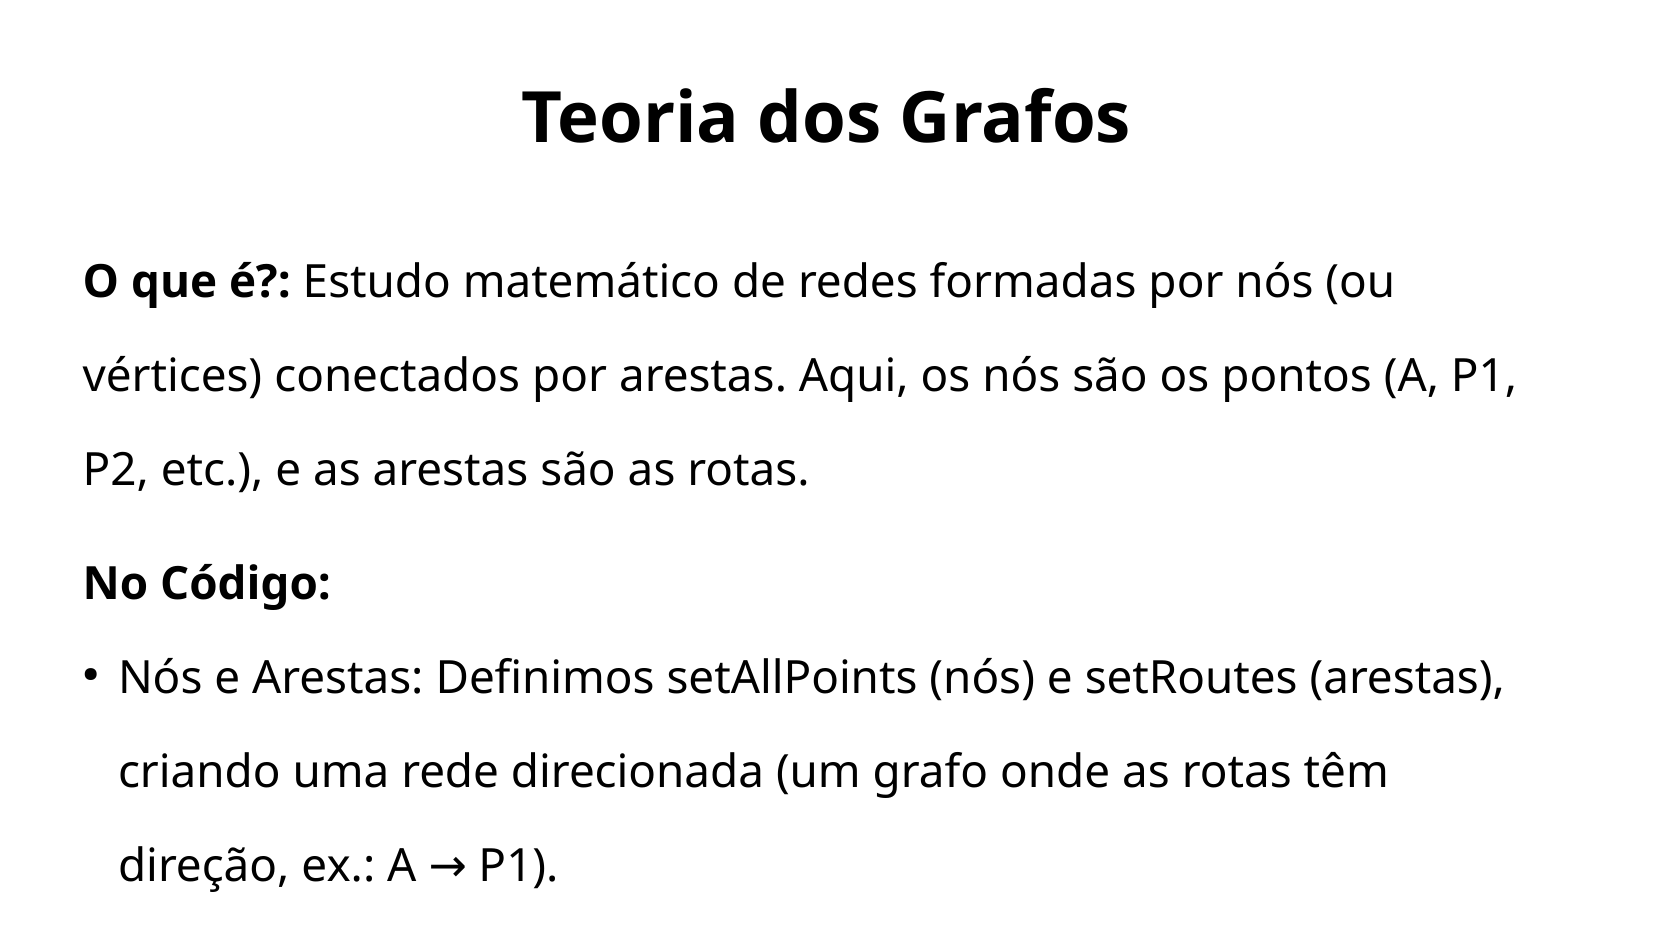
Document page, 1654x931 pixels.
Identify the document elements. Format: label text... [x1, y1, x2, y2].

title Teoria dos Grafos [82, 37, 1571, 193]
subtitle O que é?: Estudo matemático de redes formadas por nós (ou vértices) conectados por arestas. Aqui, os nós são os pontos (A, P1, P2, etc.), e as arestas são as rotas. No Código: Nós e Arestas: Definimos setAllPoints (nós) e setRoutes (arestas), criando uma rede direcionada (um grafo onde as rotas têm direção, ex.: A → P1). [82, 217, 1571, 780]
